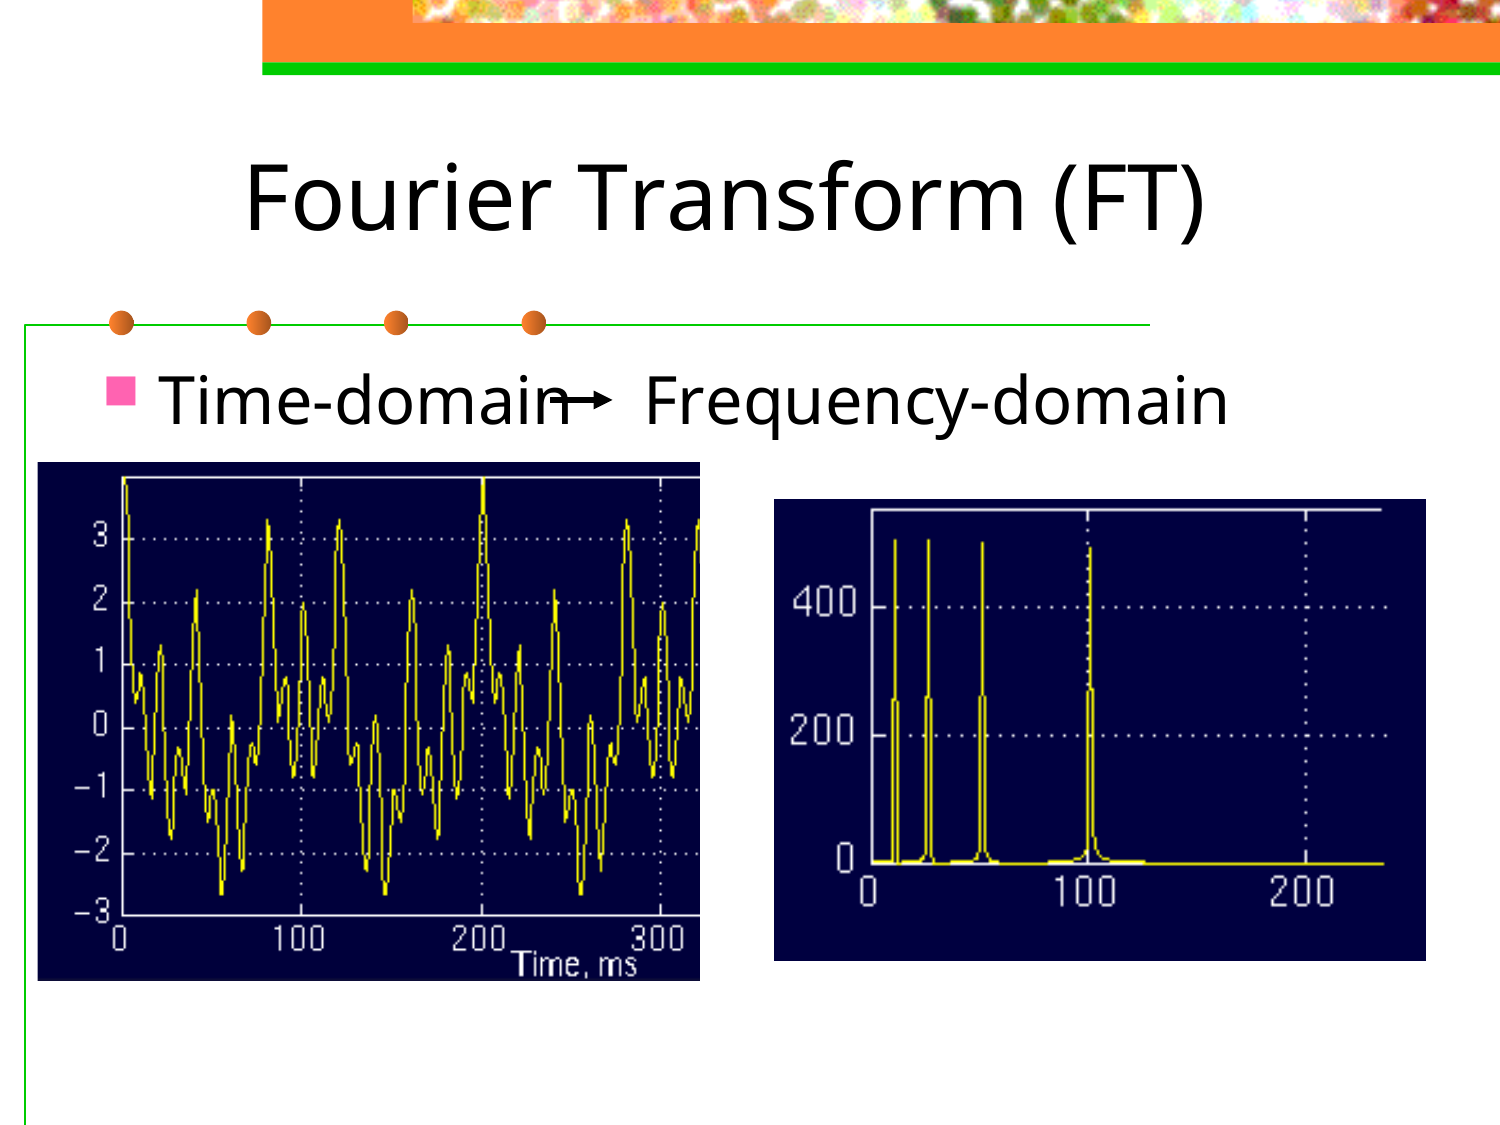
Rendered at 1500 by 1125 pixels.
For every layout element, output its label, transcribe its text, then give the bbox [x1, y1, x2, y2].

picture [37, 462, 700, 981]
picture [412, 0, 1500, 23]
title Fourier Transform (FT) [87, 99, 1363, 288]
list Time-domain Frequency-domain [87, 349, 1363, 451]
picture [774, 499, 1426, 961]
